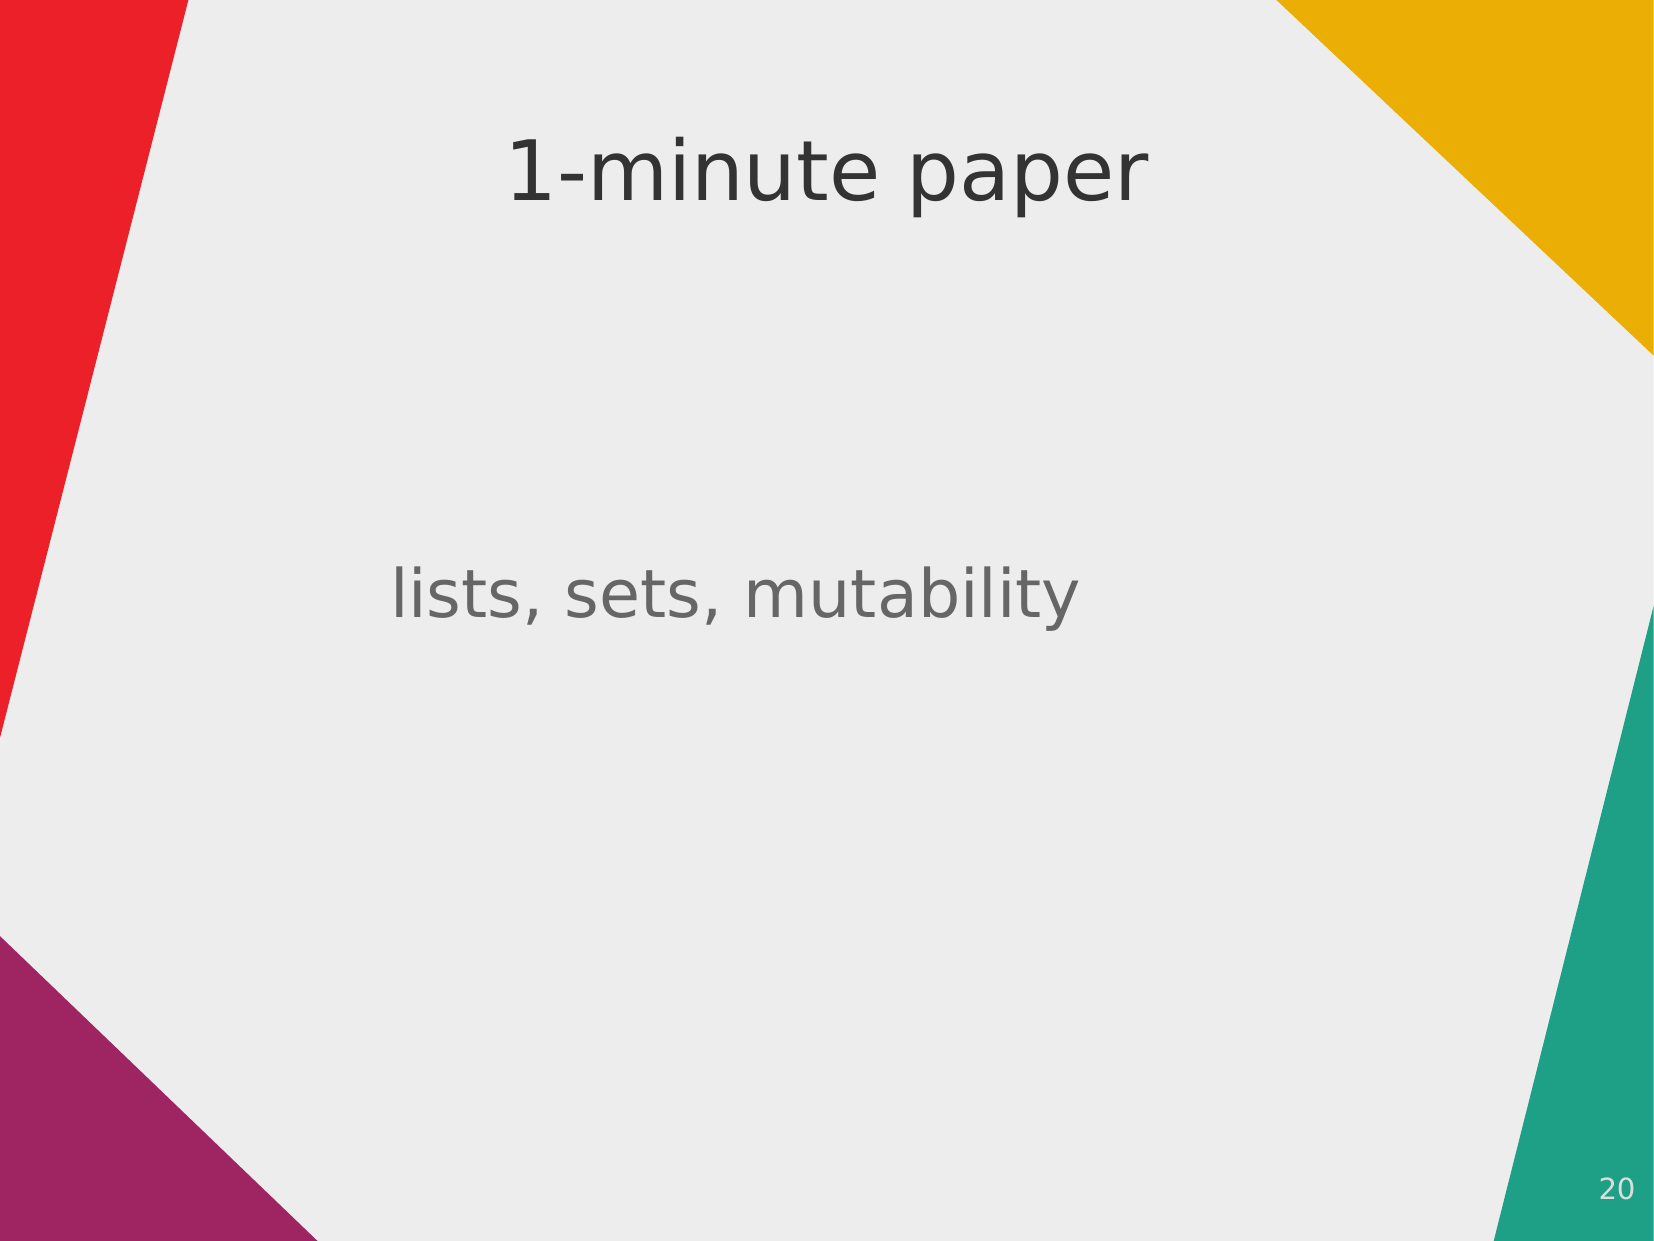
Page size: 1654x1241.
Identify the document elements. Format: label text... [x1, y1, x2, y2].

title 1-minute paper [114, 73, 1539, 271]
list lists, sets, mutability [390, 555, 1654, 1241]
